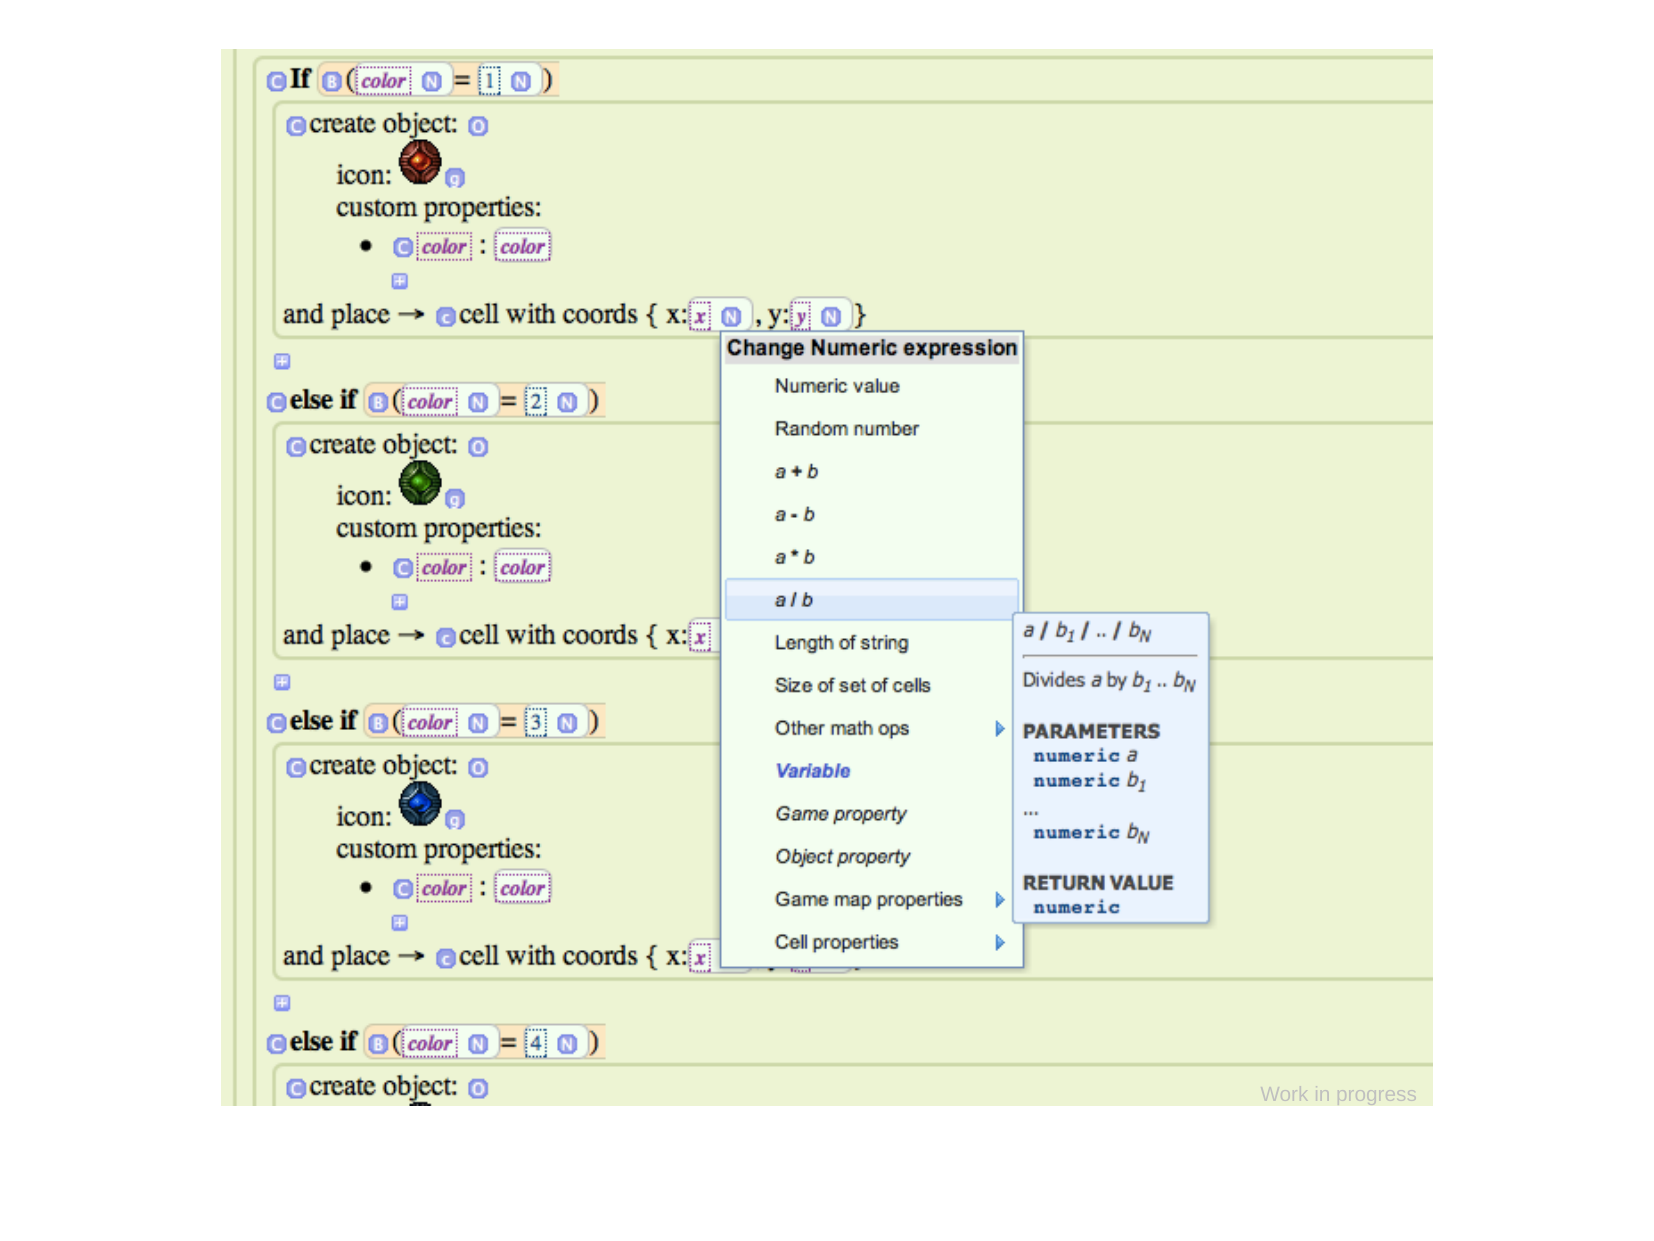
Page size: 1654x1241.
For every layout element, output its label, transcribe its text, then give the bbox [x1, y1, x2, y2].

picture [221, 49, 1433, 1106]
text_box Work in progress [1245, 1074, 1433, 1113]
